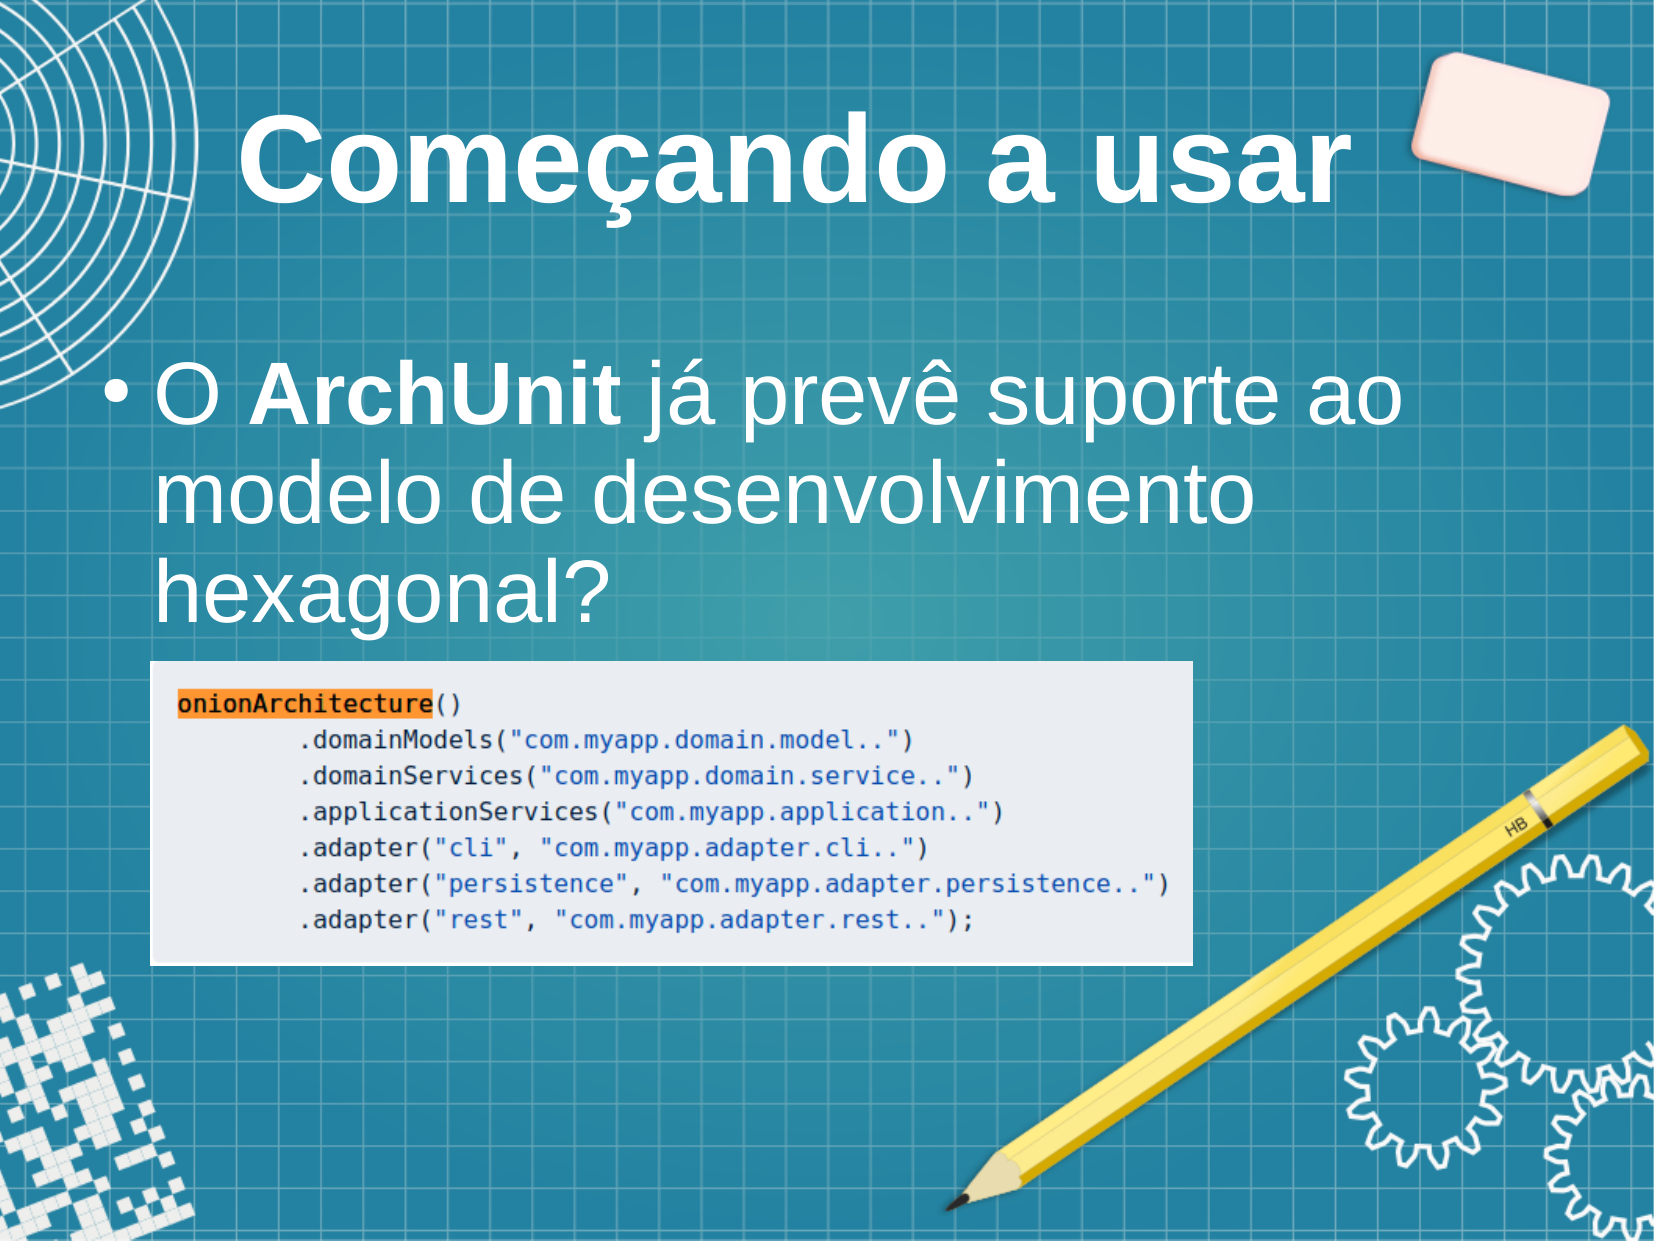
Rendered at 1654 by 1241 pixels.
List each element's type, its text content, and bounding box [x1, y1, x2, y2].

text_box Começando a usar [236, 23, 1406, 296]
picture [0, 0, 1654, 1241]
list O ArchUnit já prevê suporte ao modelo de desenvolvimento hexagonal? [82, 343, 1571, 1064]
